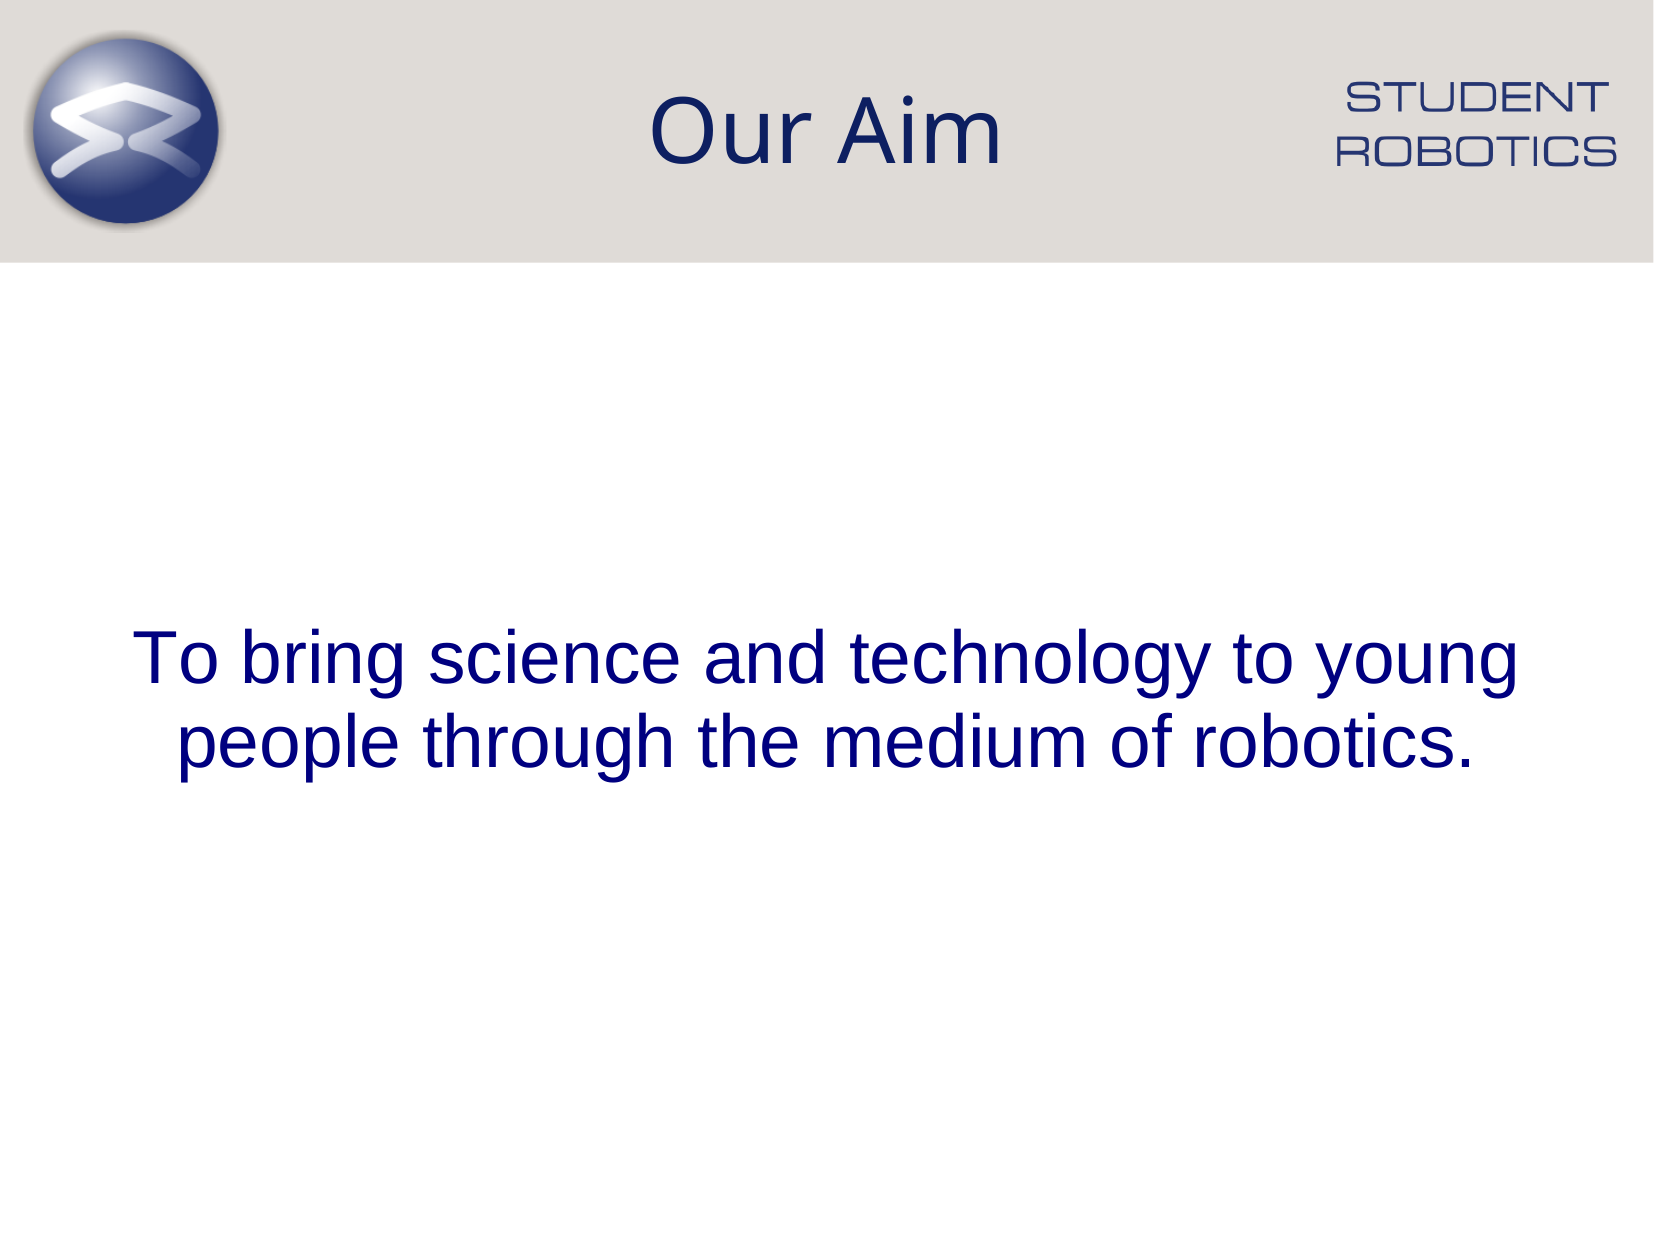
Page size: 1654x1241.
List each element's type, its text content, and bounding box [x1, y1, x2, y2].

subtitle To bring science and technology to young people through the medium of robotics. [82, 297, 1571, 1102]
title Our Aim [82, 0, 1571, 257]
picture [9, 19, 82, 245]
picture [1571, 68, 1633, 174]
